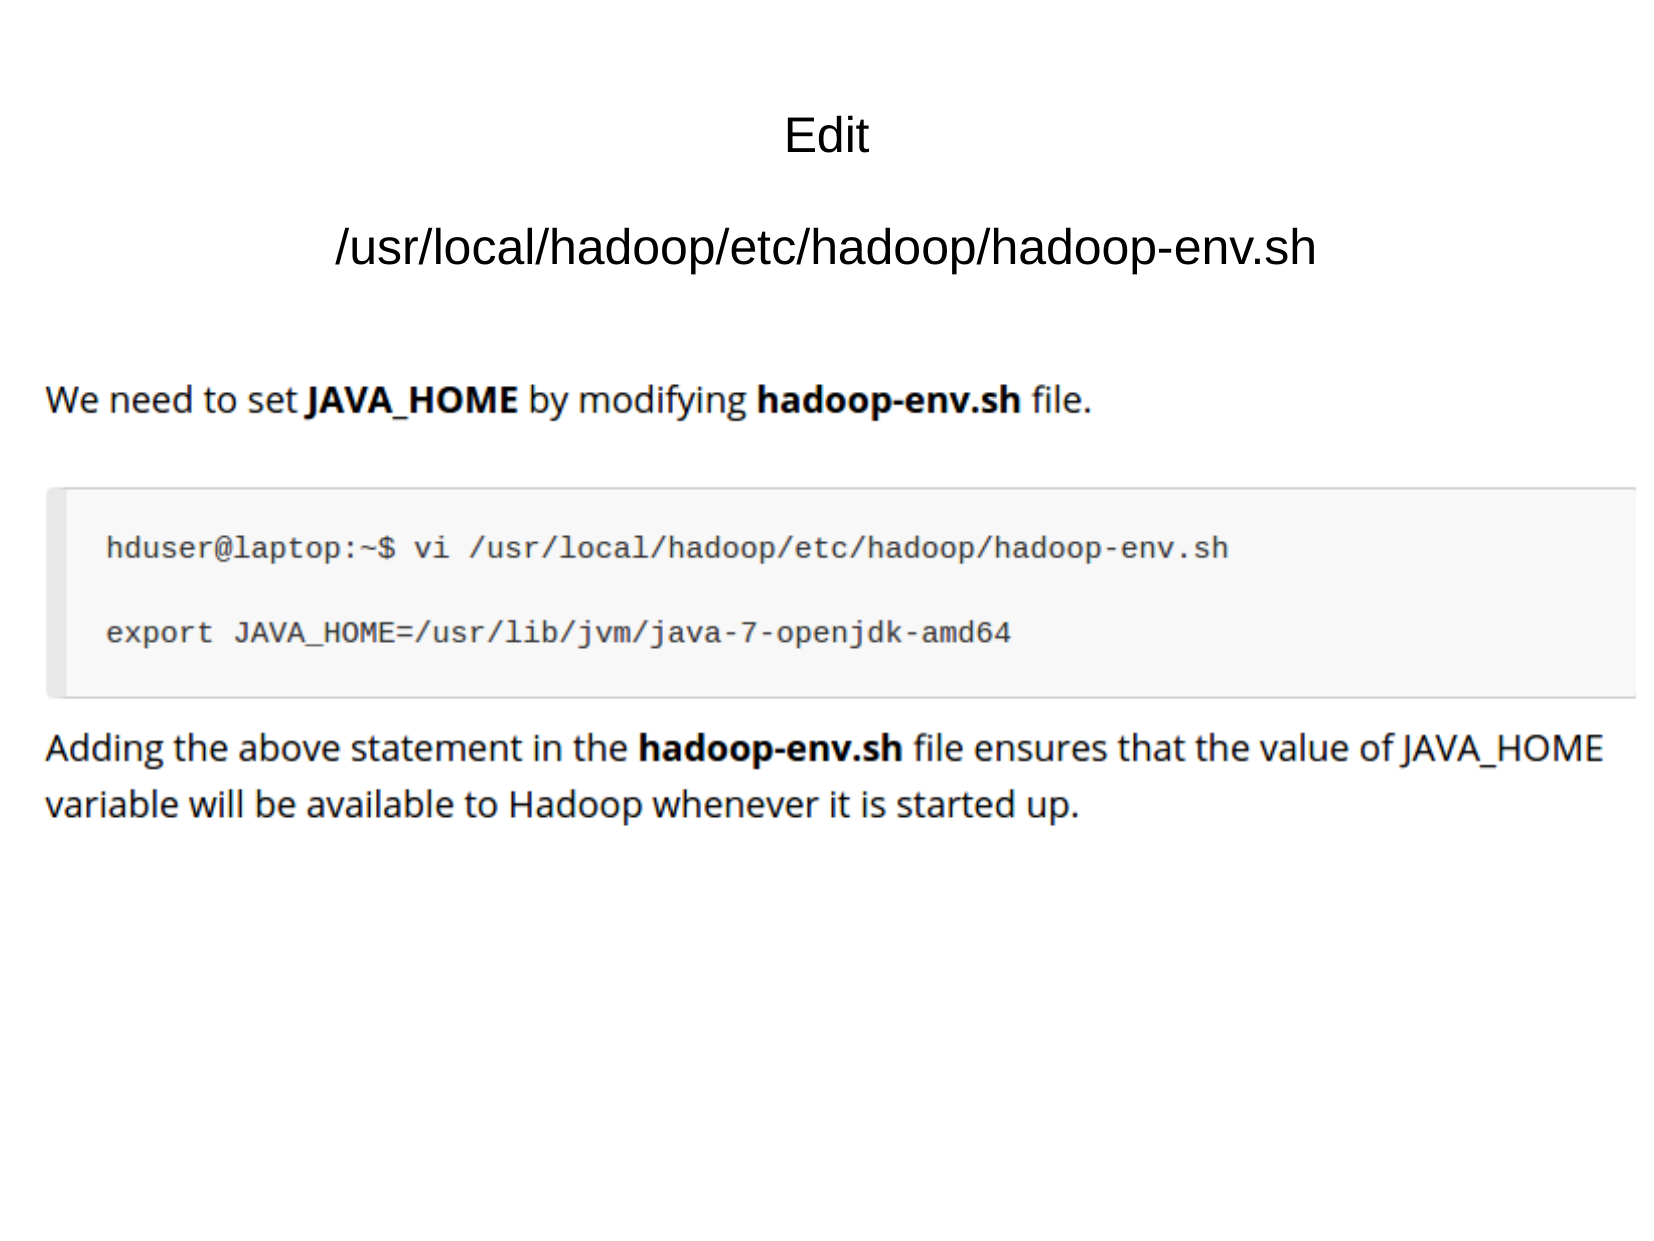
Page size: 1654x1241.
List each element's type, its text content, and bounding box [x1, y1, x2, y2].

title Edit /usr/local/hadoop/etc/hadoop/hadoop-env.sh [82, 106, 1571, 330]
picture [23, 330, 1637, 886]
